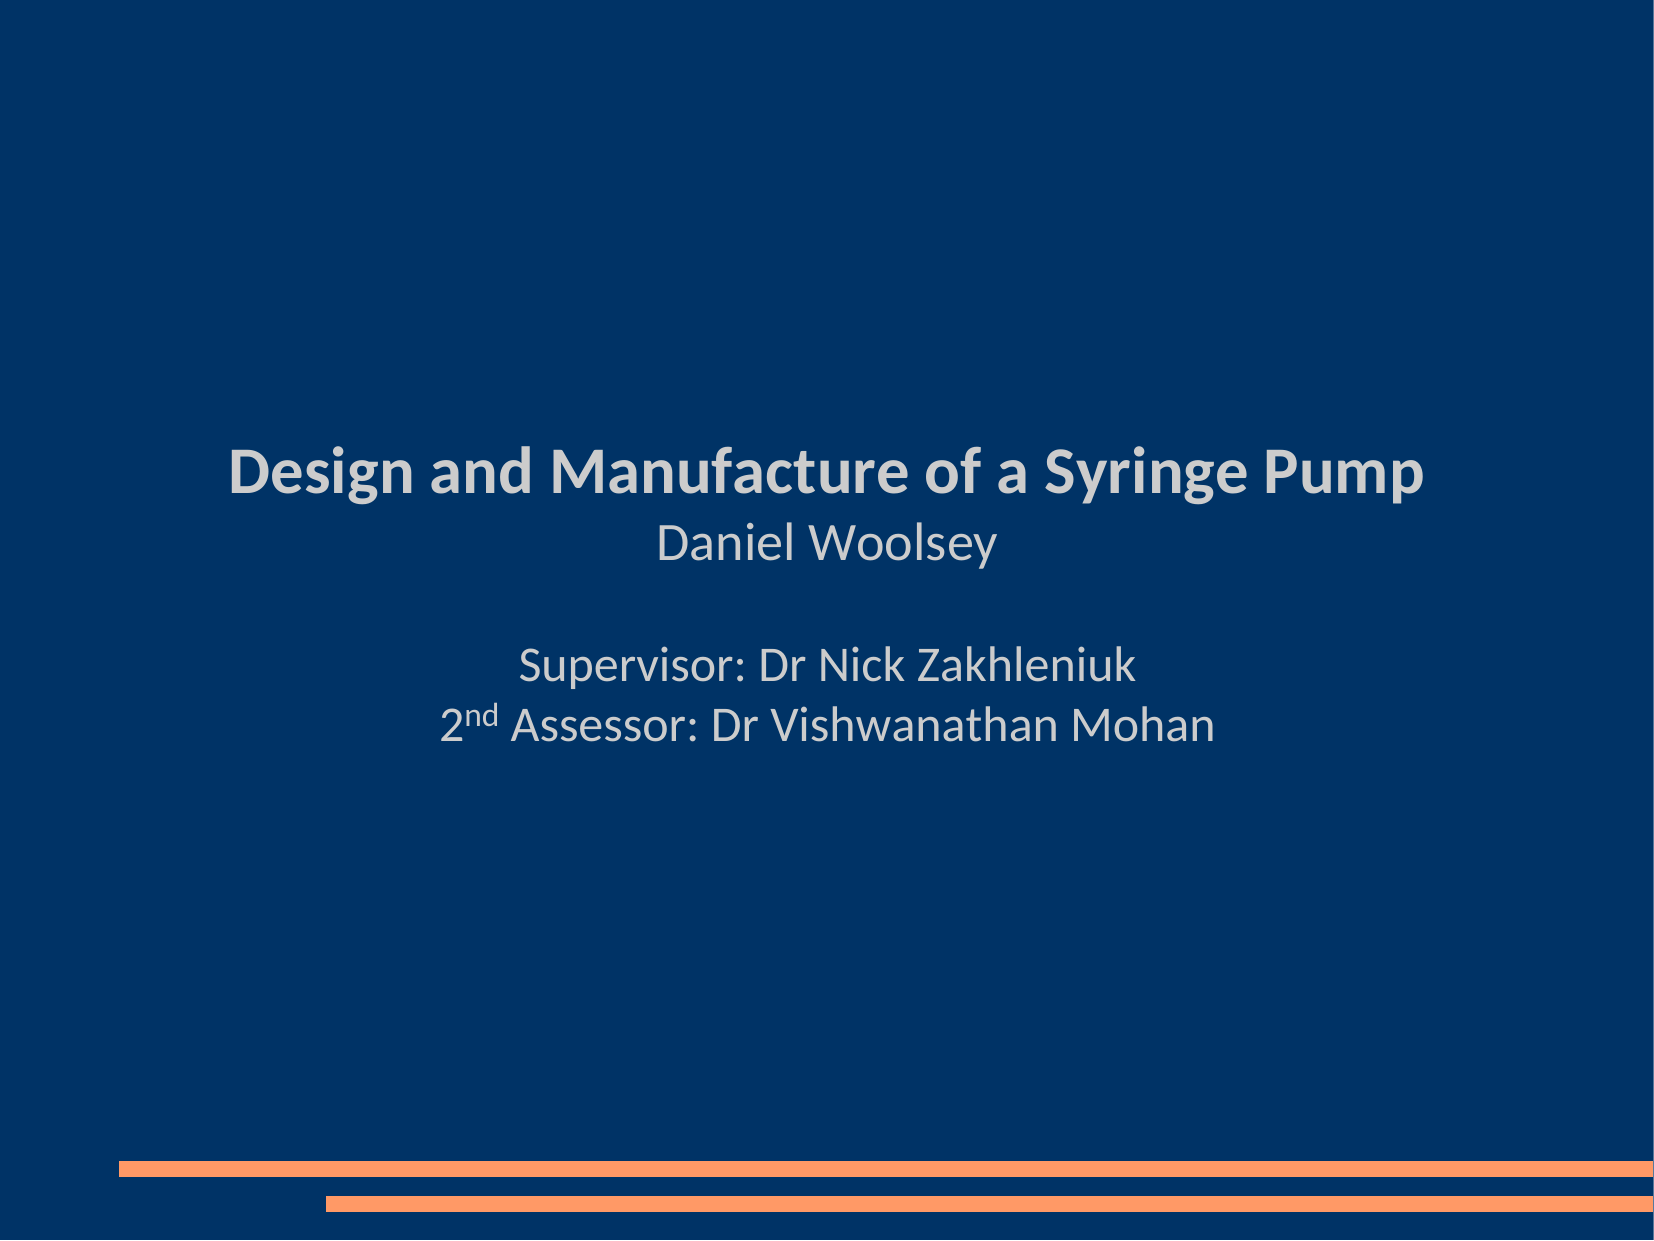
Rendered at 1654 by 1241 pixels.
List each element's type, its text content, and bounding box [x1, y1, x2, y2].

subtitle Design and Manufacture of a Syringe Pump Daniel Woolsey Supervisor: Dr Nick Zakhleniuk 2nd Assessor: Dr Vishwanathan Mohan [121, 46, 1534, 1132]
